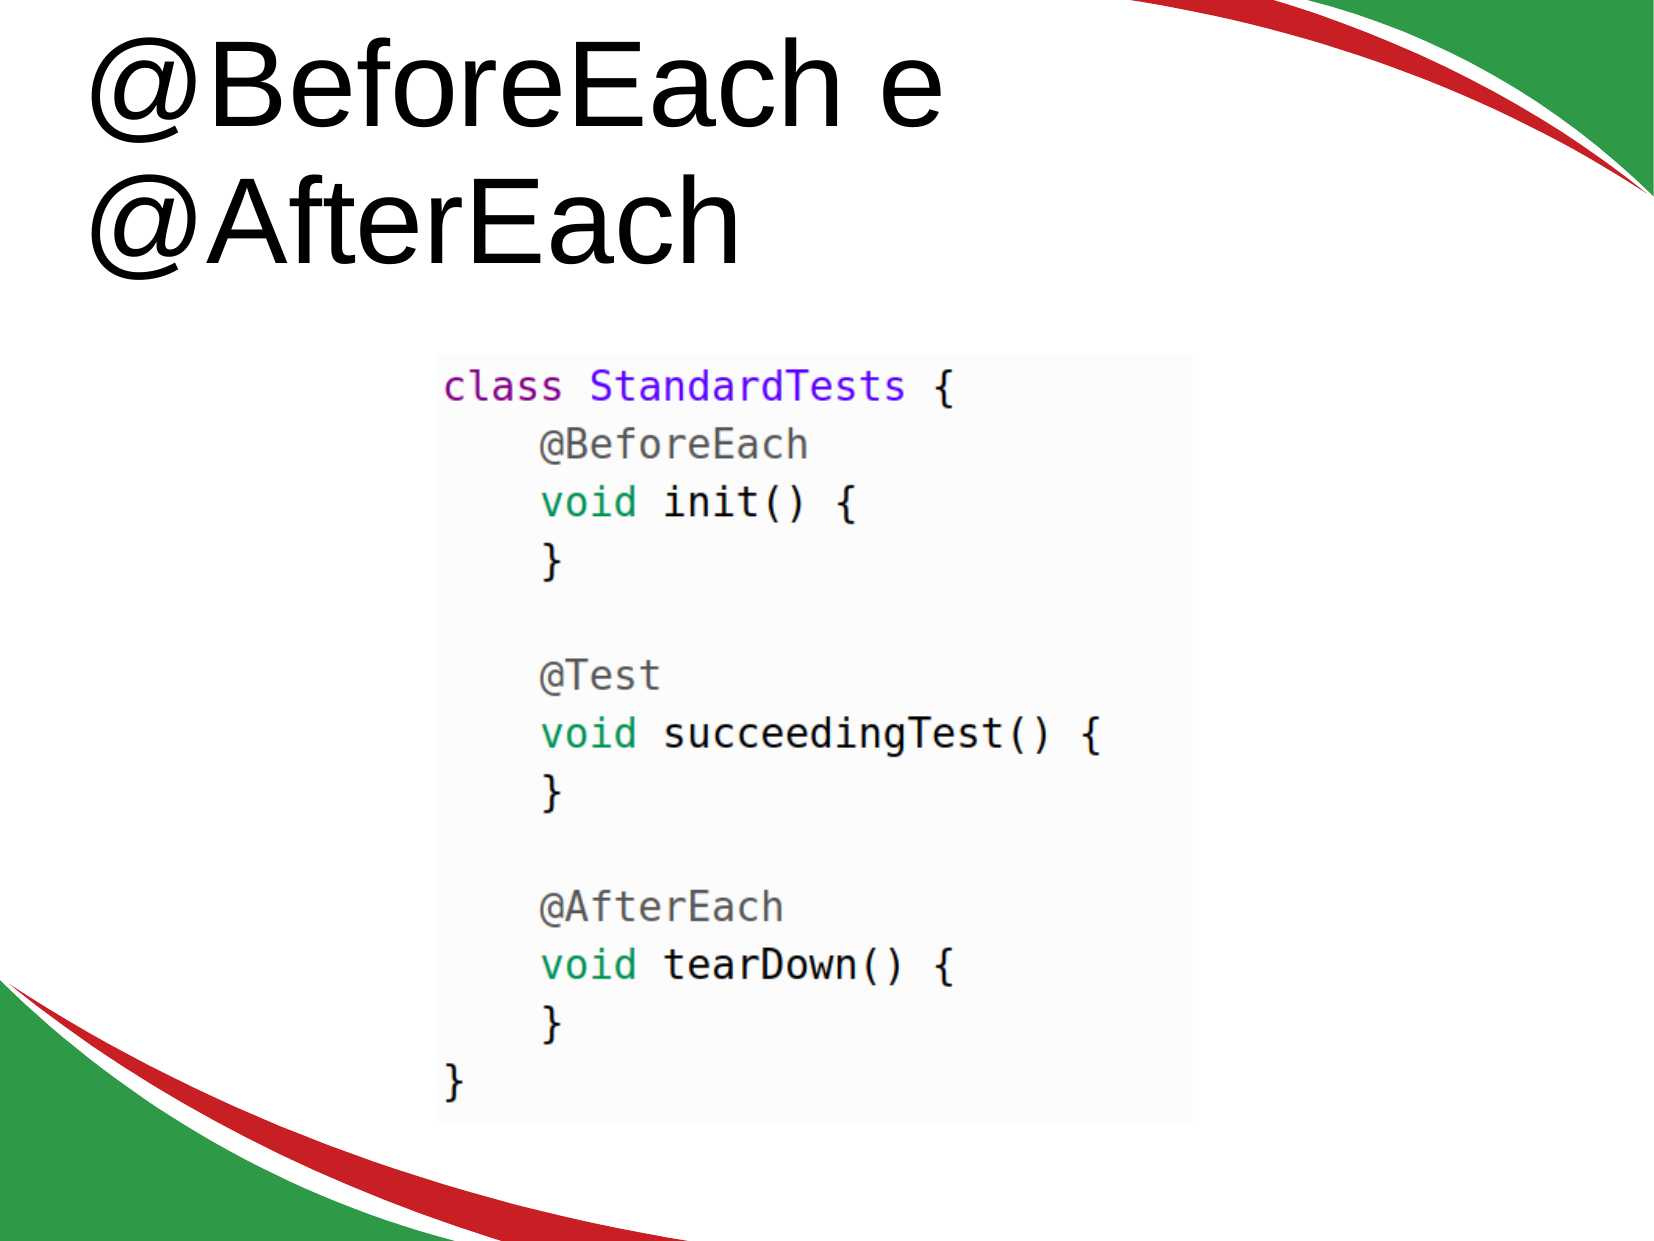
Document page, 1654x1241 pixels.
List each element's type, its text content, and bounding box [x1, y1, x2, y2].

picture [436, 354, 1193, 1124]
title @BeforeEach e @AfterEach [82, 16, 1571, 290]
